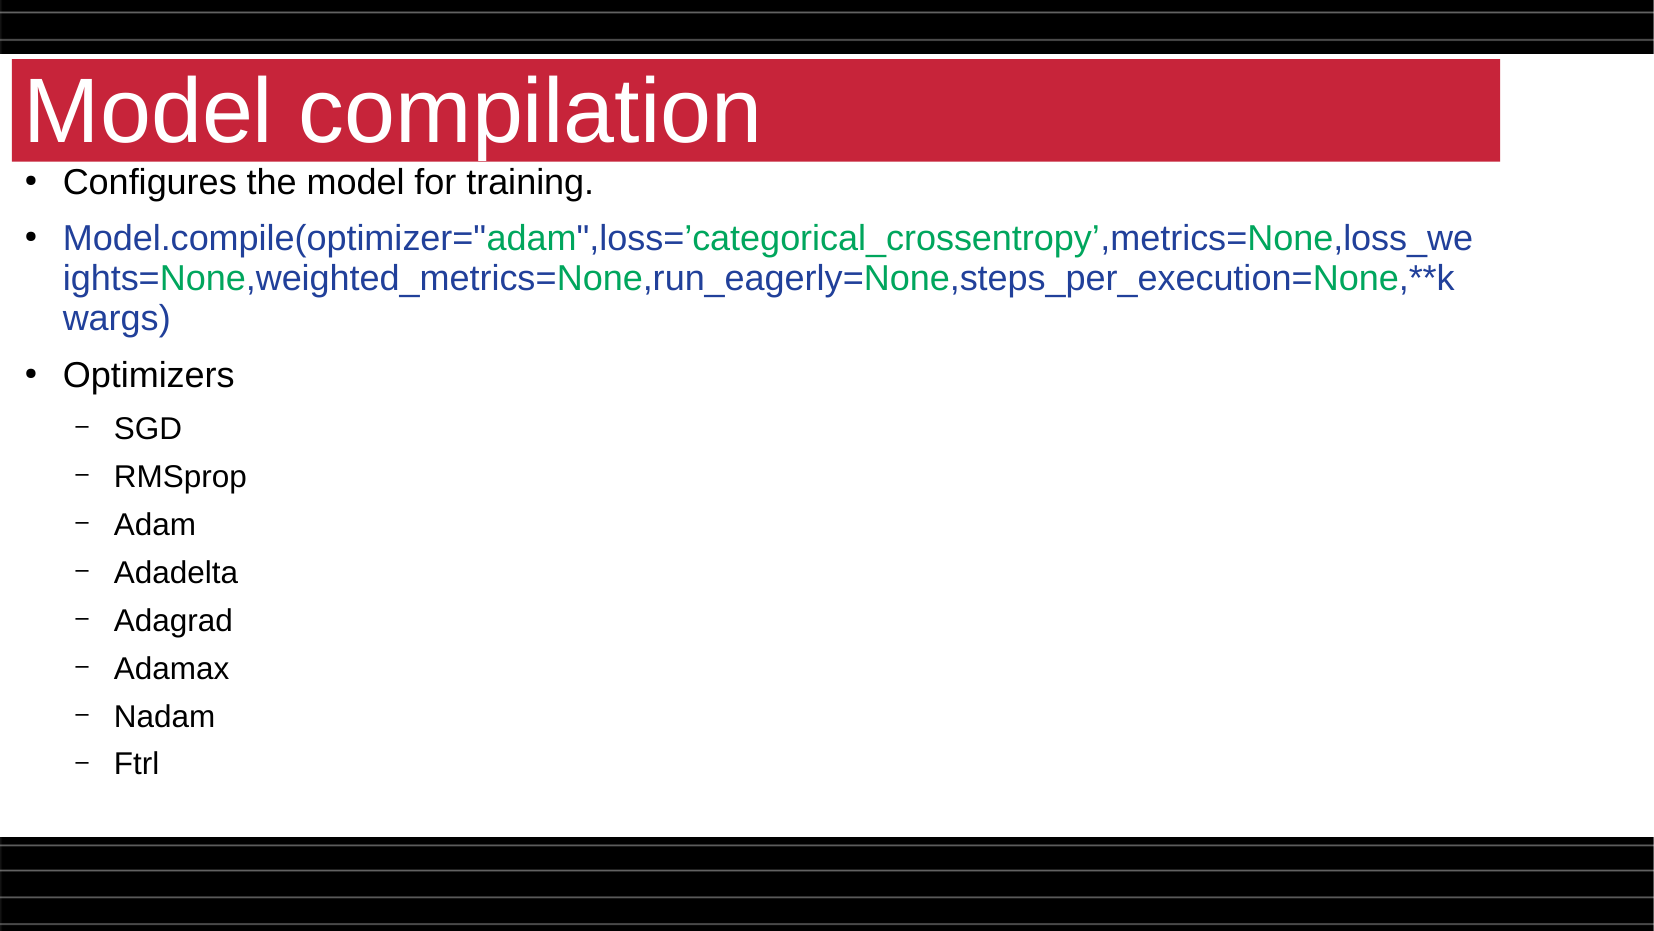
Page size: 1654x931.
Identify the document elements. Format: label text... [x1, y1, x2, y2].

list Configures the model for training. Model.compile(optimizer="adam",loss=’categorical_crossentropy’,metrics=None,loss_weights=None,weighted_metrics=None,run_eagerly=None,steps_per_execution=None,**kwargs) Optimizers SGD RMSprop Adam Adadelta Adagrad Adamax Nadam Ftrl [11, 161, 1477, 788]
title Model compilation [11, 59, 1501, 162]
picture [0, 837, 1654, 931]
picture [0, 0, 1654, 54]
